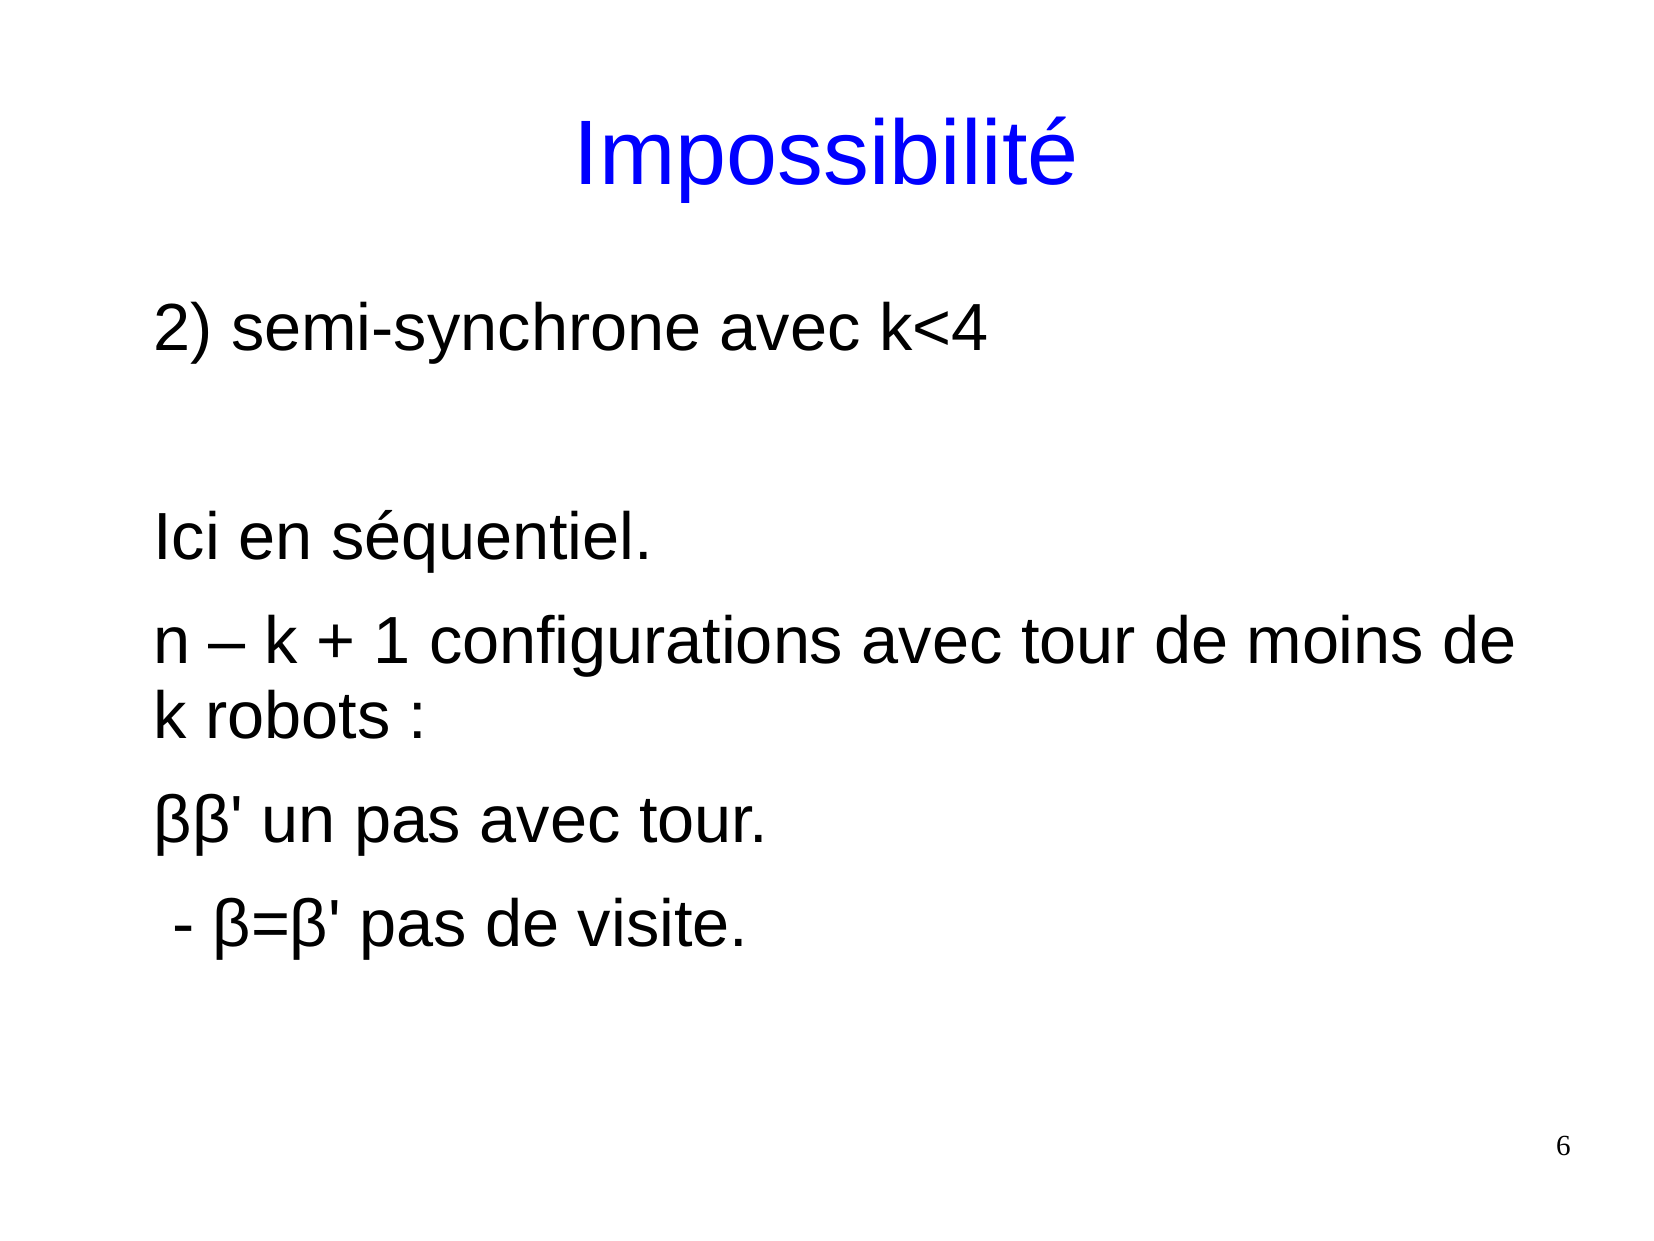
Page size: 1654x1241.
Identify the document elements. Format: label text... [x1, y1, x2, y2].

list 2) semi-synchrone avec k<4 Ici en séquentiel. n – k + 1 configurations avec tour de moins de k robots : ββ' un pas avec tour. - β=β' pas de visite. [82, 290, 1538, 1010]
title Impossibilité [82, 49, 1571, 257]
